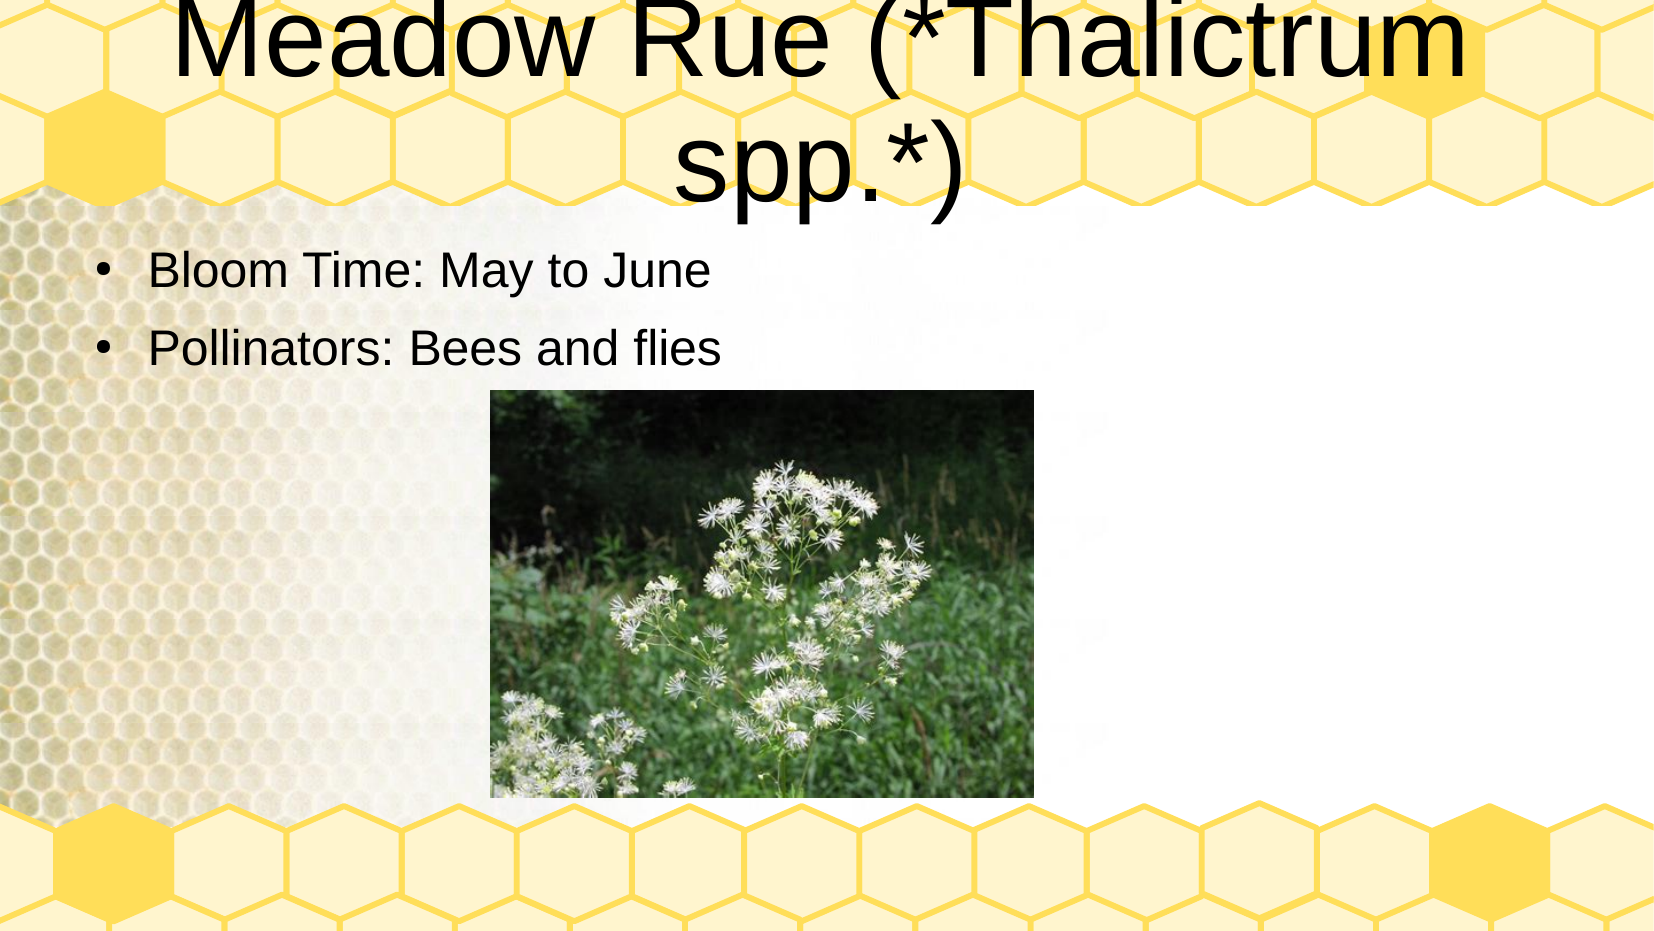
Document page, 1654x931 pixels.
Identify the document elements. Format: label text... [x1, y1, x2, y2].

title Meadow Rue (*Thalictrum spp.*) [76, 0, 1565, 226]
list Bloom Time: May to June Pollinators: Bees and flies [76, 242, 1565, 384]
picture [0, 186, 1654, 827]
